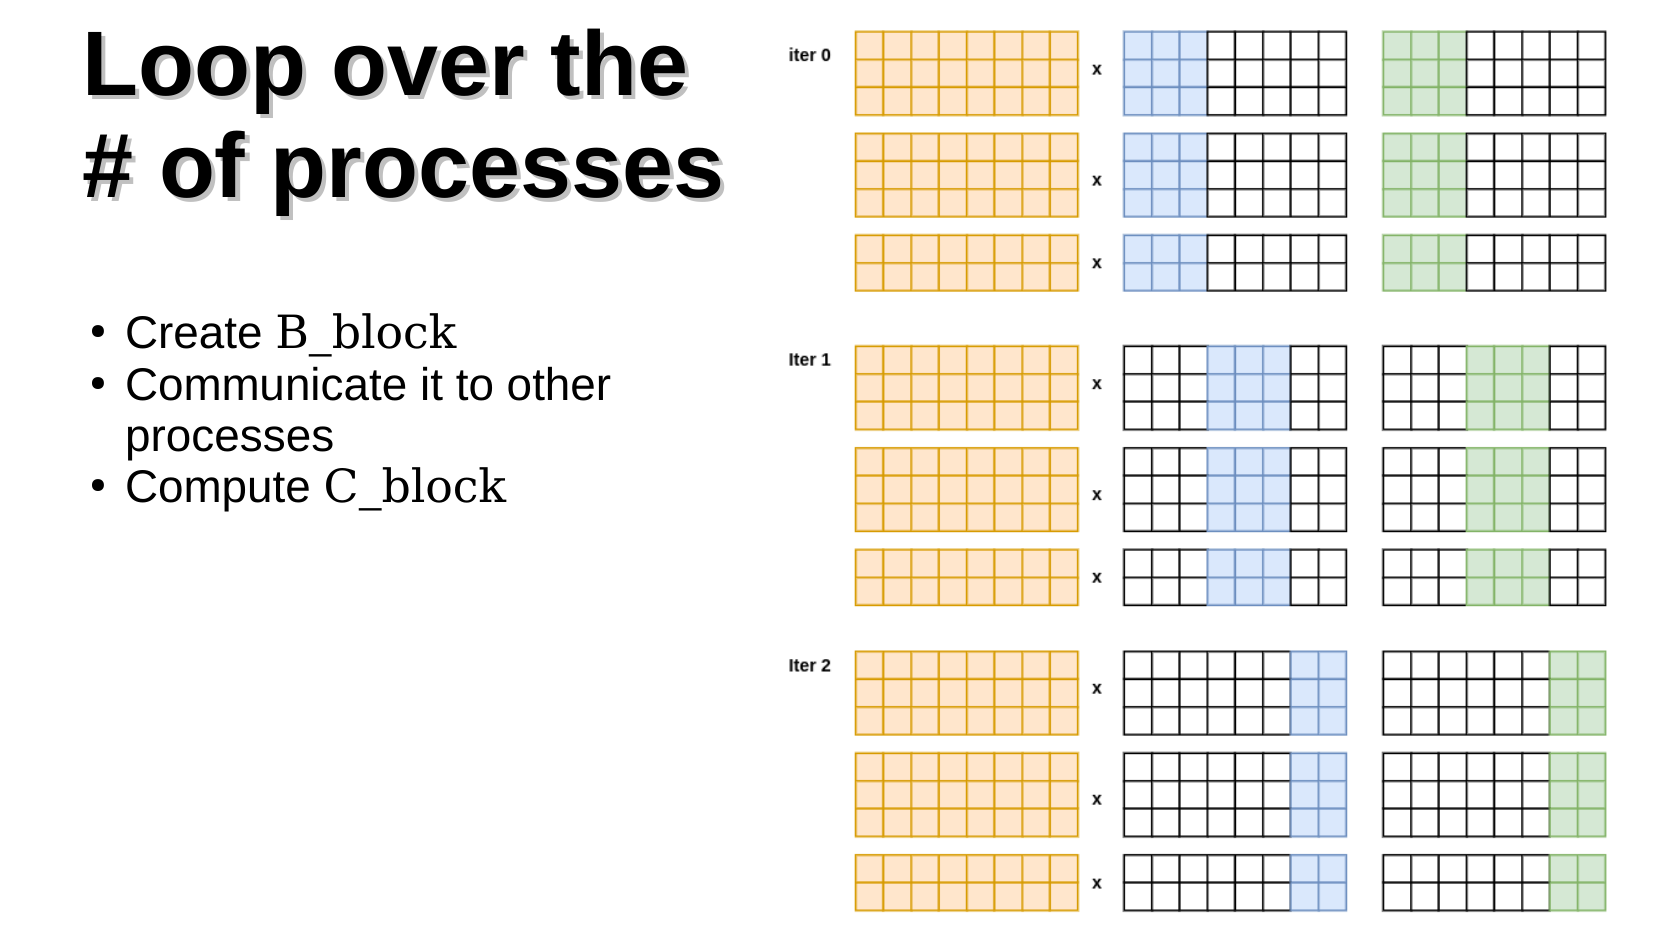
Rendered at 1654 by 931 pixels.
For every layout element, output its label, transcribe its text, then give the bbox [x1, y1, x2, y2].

text_box Create B_block Communicate it to other processes Compute C_block [75, 300, 713, 901]
picture [787, 12, 1625, 931]
title Loop over the # of processes [82, 12, 787, 218]
